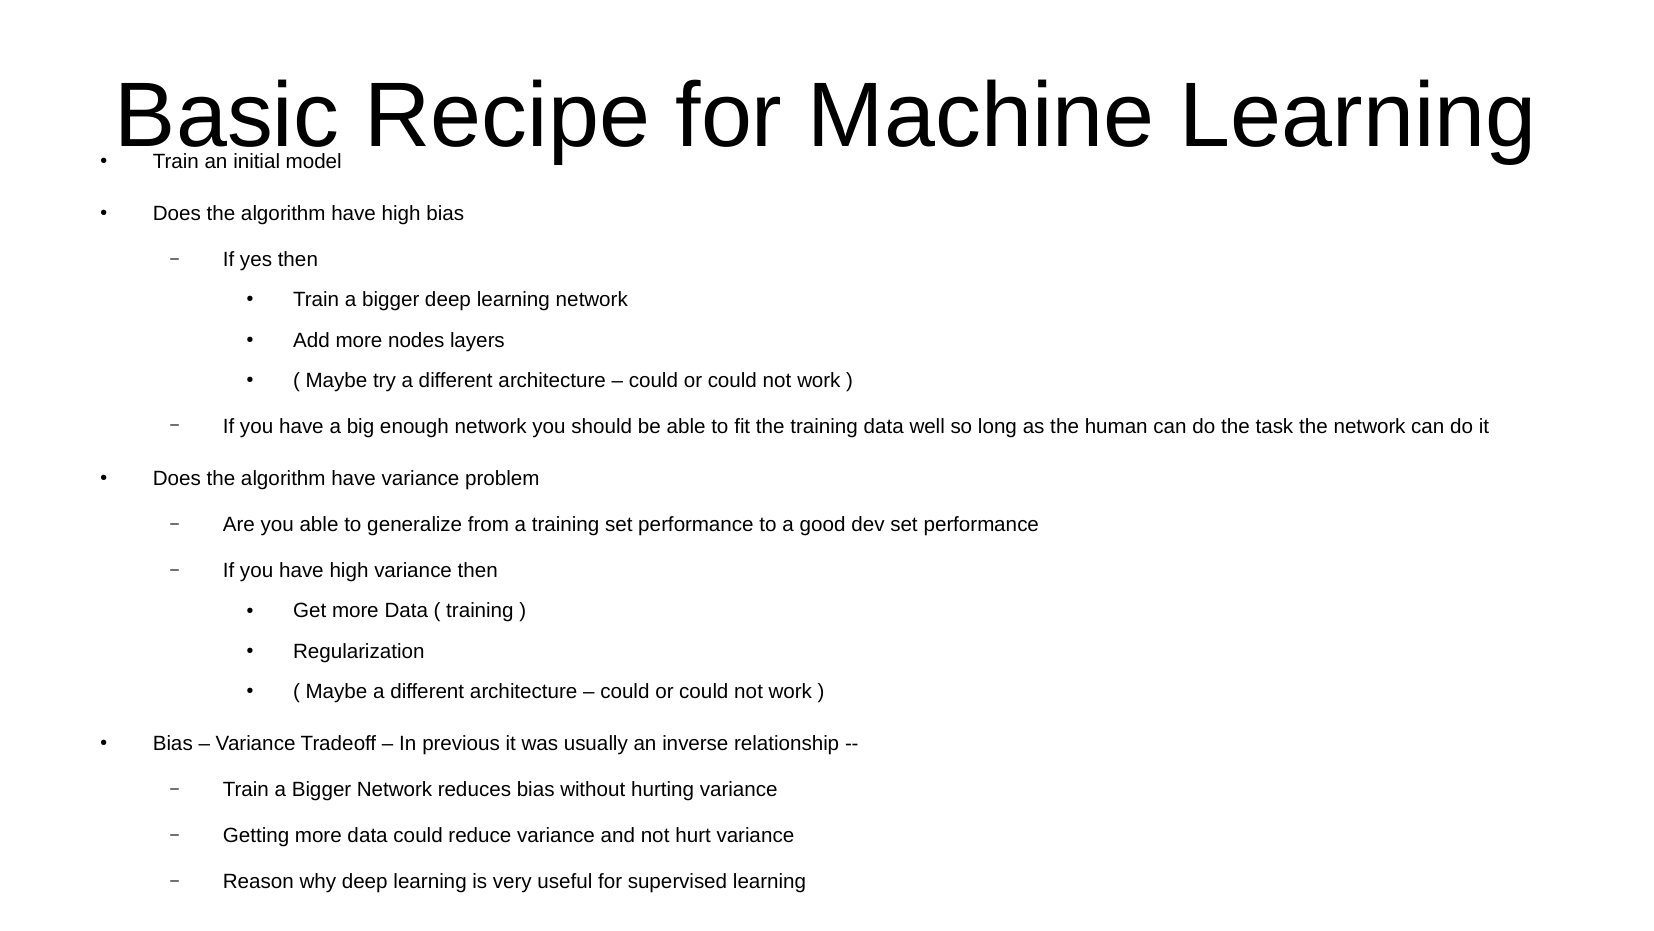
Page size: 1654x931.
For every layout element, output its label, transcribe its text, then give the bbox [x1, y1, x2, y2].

title Basic Recipe for Machine Learning [82, 37, 1571, 150]
list Train an initial model Does the algorithm have high bias If yes then Train a bigger deep learning network Add more nodes layers ( Maybe try a different architecture – could or could not work ) If you have a big enough network you should be able to fit the training data well so long as the human can do the task the network can do it Does the algorithm have variance problem Are you able to generalize from a training set performance to a good dev set performance If you have high variance then Get more Data ( training ) Regularization ( Maybe a different architecture – could or could not work ) Bias – Variance Tradeoff – In previous it was usually an inverse relationship -- Train a Bigger Network reduces bias without hurting variance Getting more data could reduce variance and not hurt variance Reason why deep learning is very useful for supervised learning [82, 150, 1613, 901]
